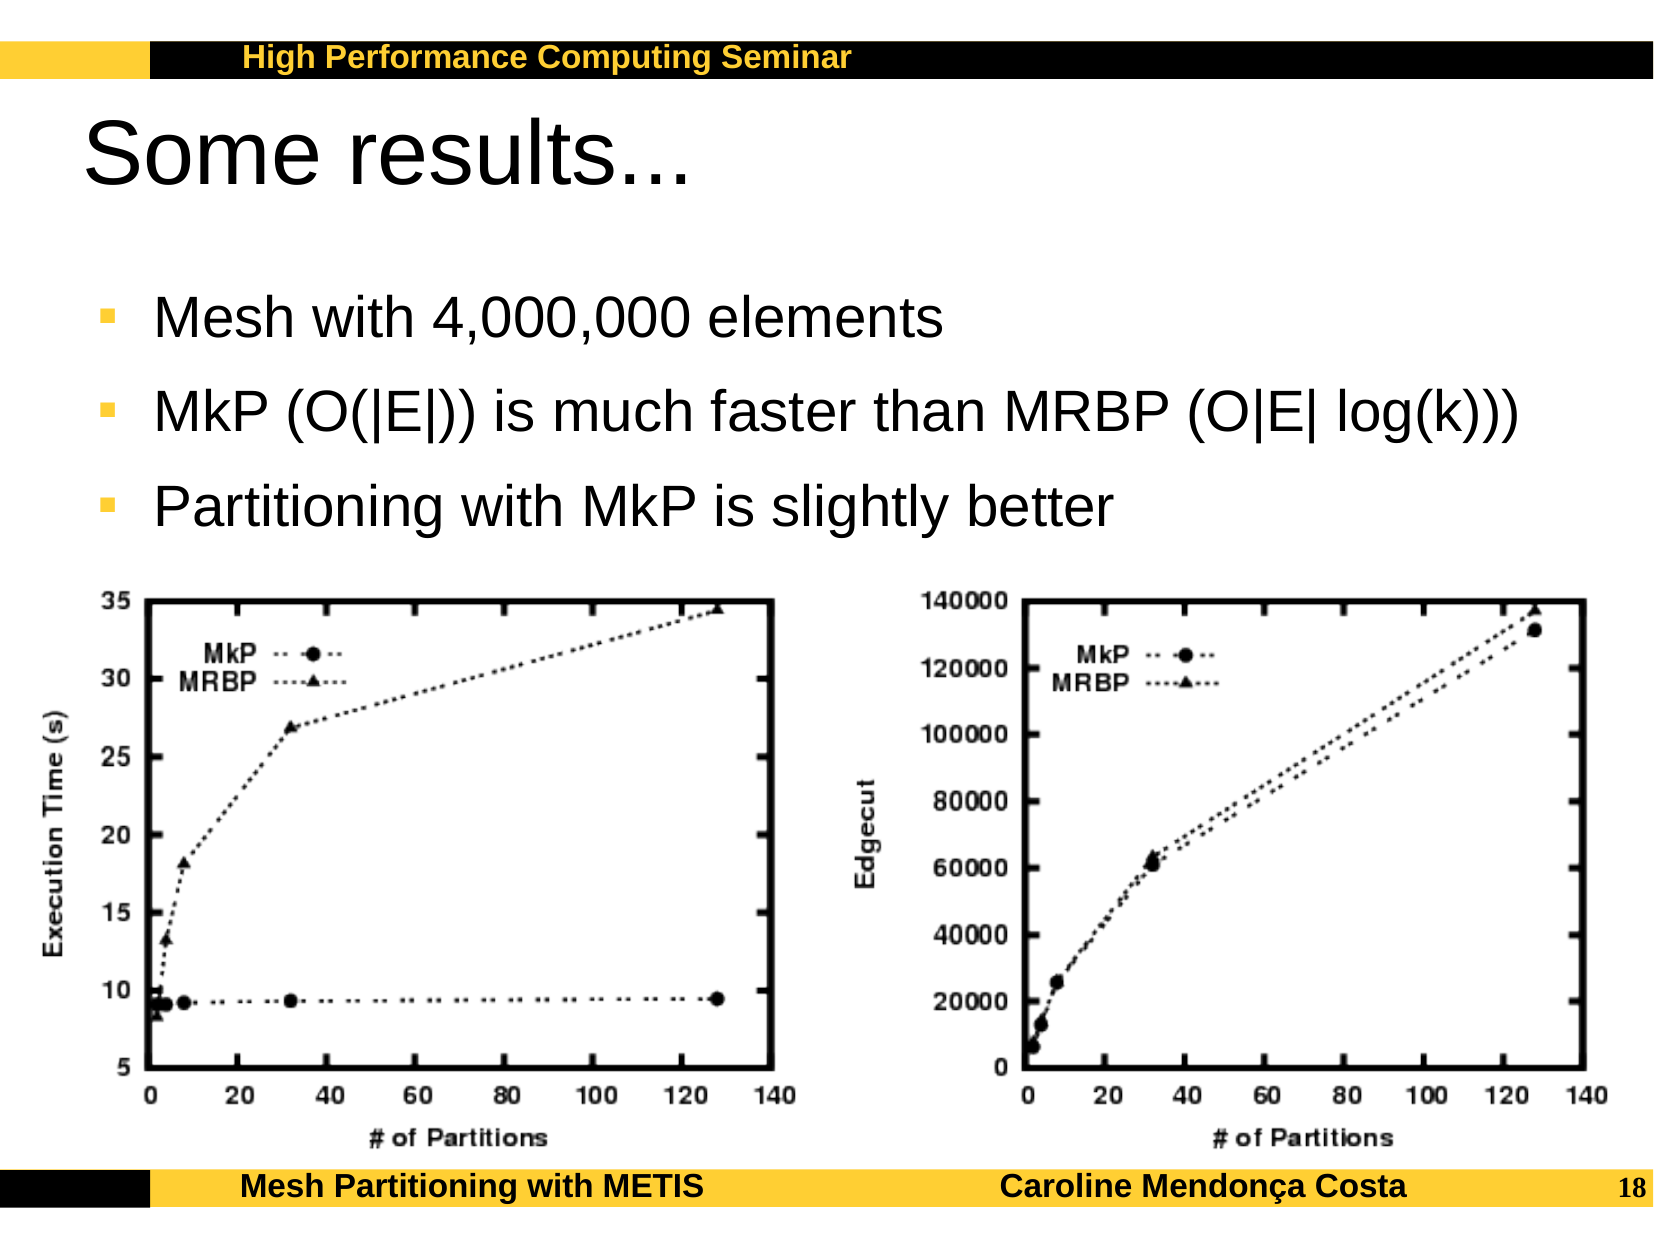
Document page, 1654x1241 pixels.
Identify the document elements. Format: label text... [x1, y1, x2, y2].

title Some results... [82, 49, 1571, 257]
list Mesh with 4,000,000 elements MkP (O(|E|)) is much faster than MRBP (O|E| log(k))) Partitioning with MkP is slightly better [82, 284, 1571, 1104]
picture [0, 568, 1624, 1159]
